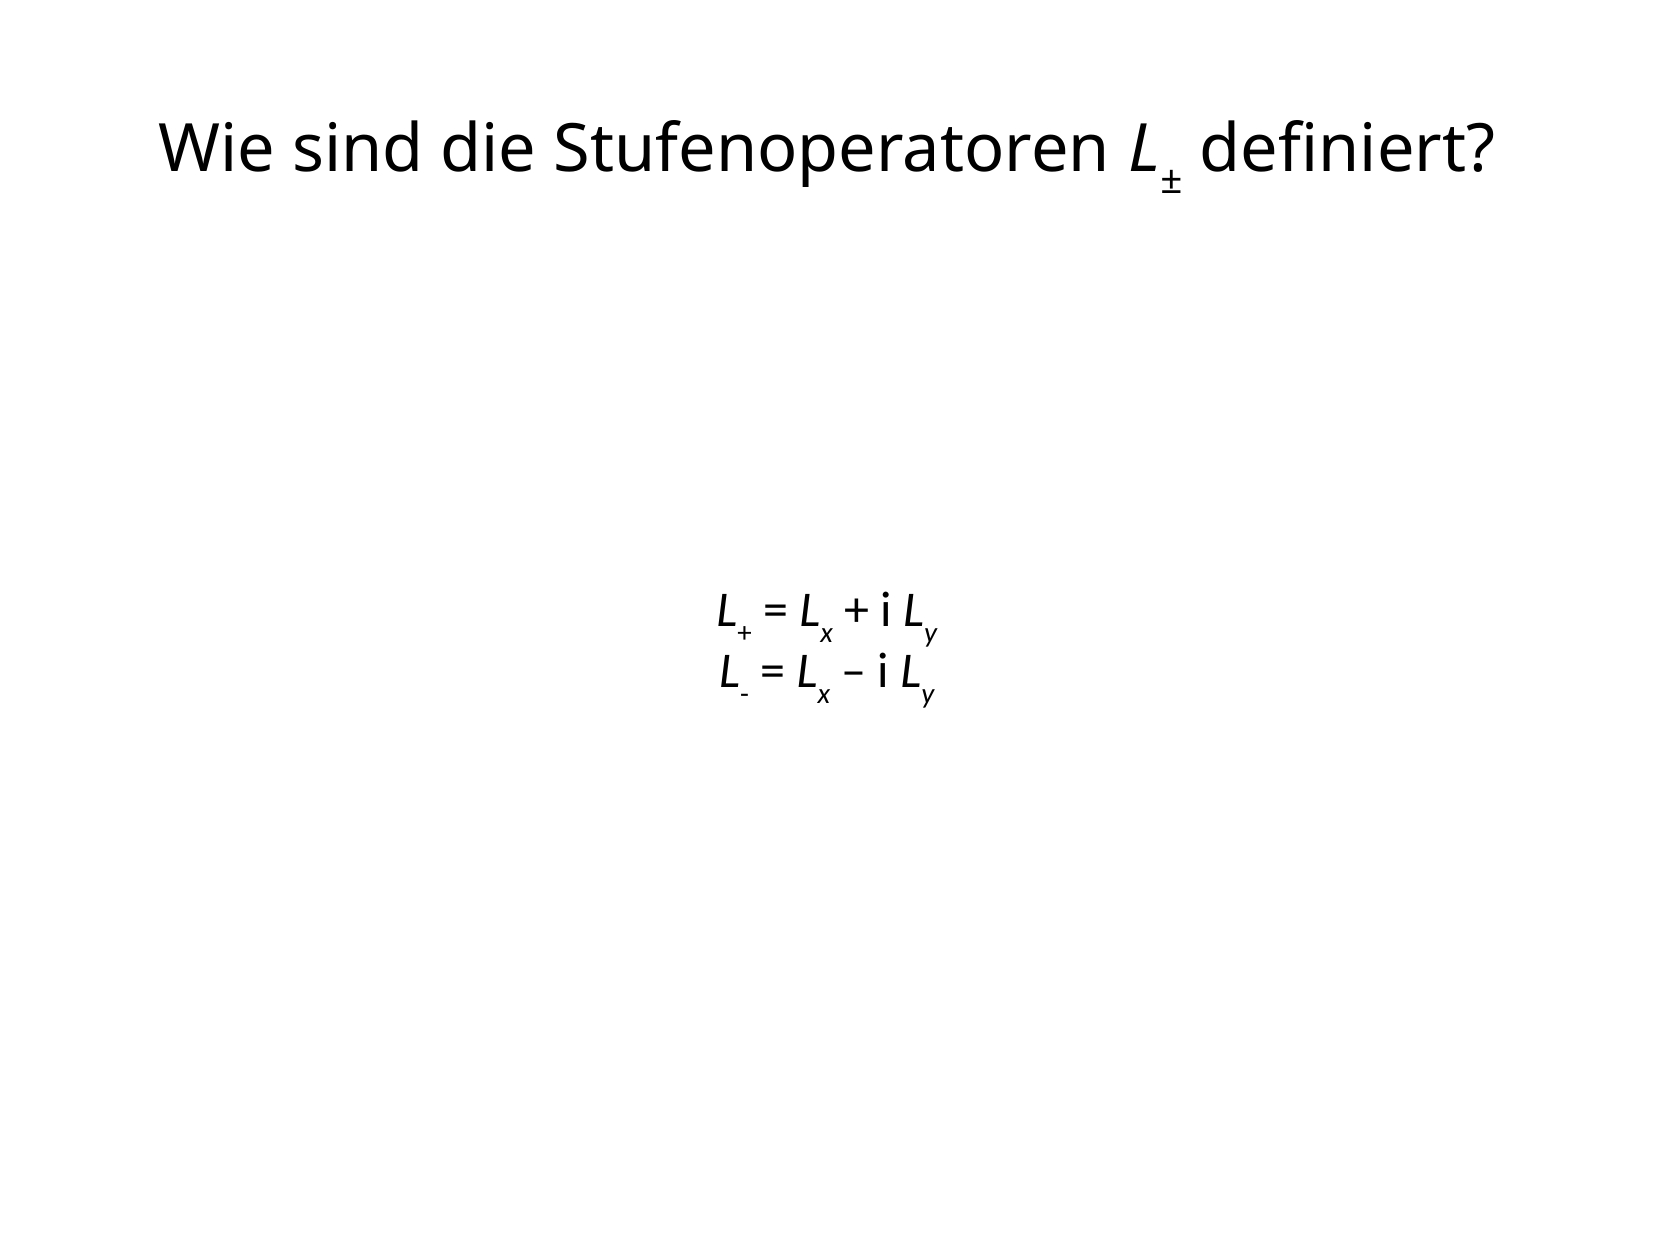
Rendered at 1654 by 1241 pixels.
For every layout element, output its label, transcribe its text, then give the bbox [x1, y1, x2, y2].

subtitle L+ = Lx + i Ly L- = Lx – i Ly [82, 290, 1571, 1010]
title Wie sind die Stufenoperatoren L± definiert? [82, 49, 1571, 257]
